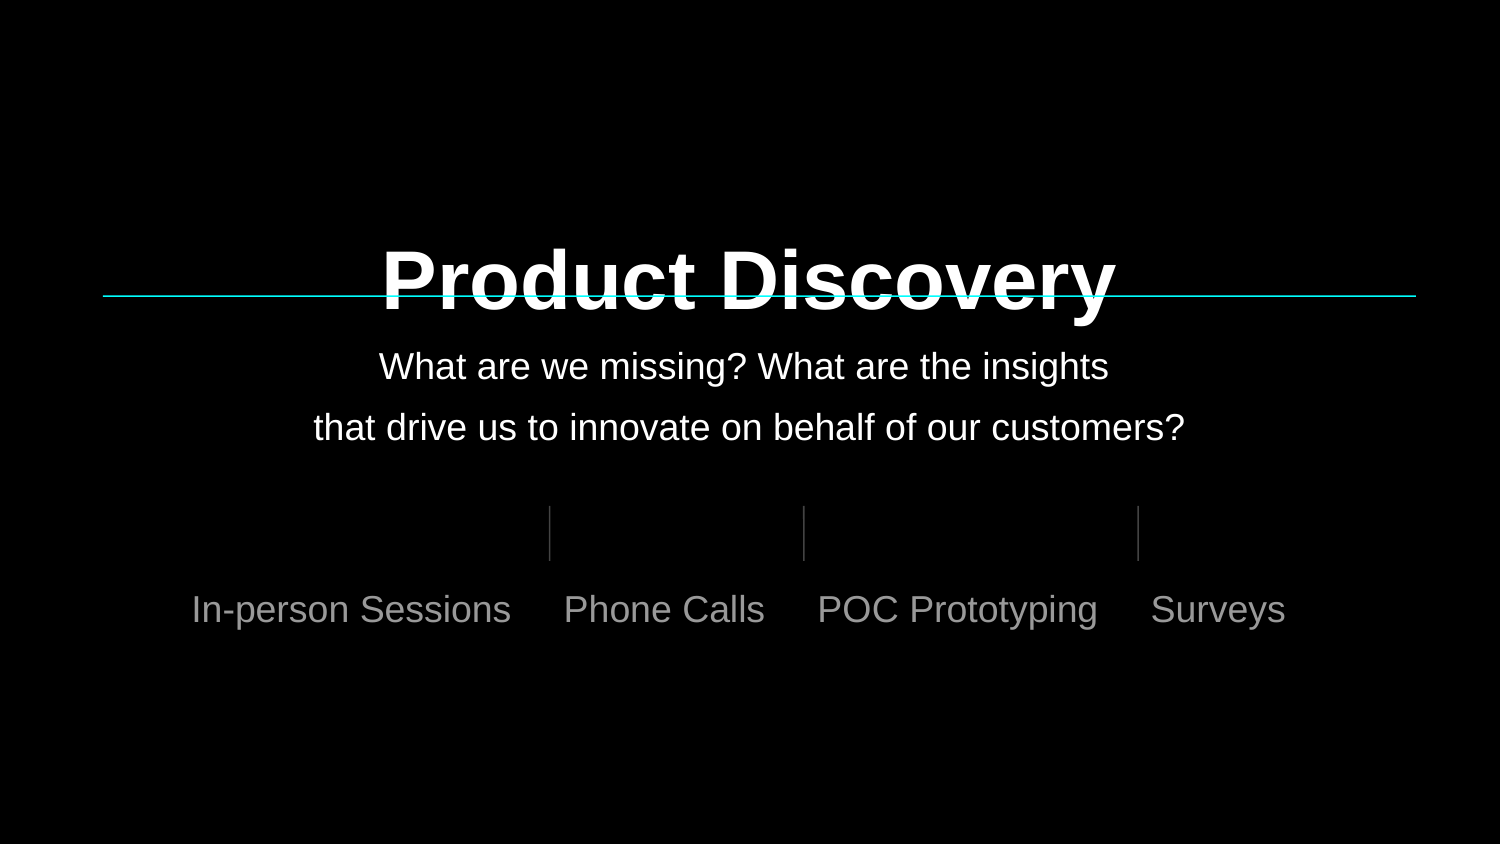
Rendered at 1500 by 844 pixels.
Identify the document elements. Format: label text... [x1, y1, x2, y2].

title Product Discovery What are we missing? What are the insights that drive us to innovate on behalf of our customers? In-person Sessions Phone Calls POC Prototyping Surveys [90, 176, 1409, 688]
